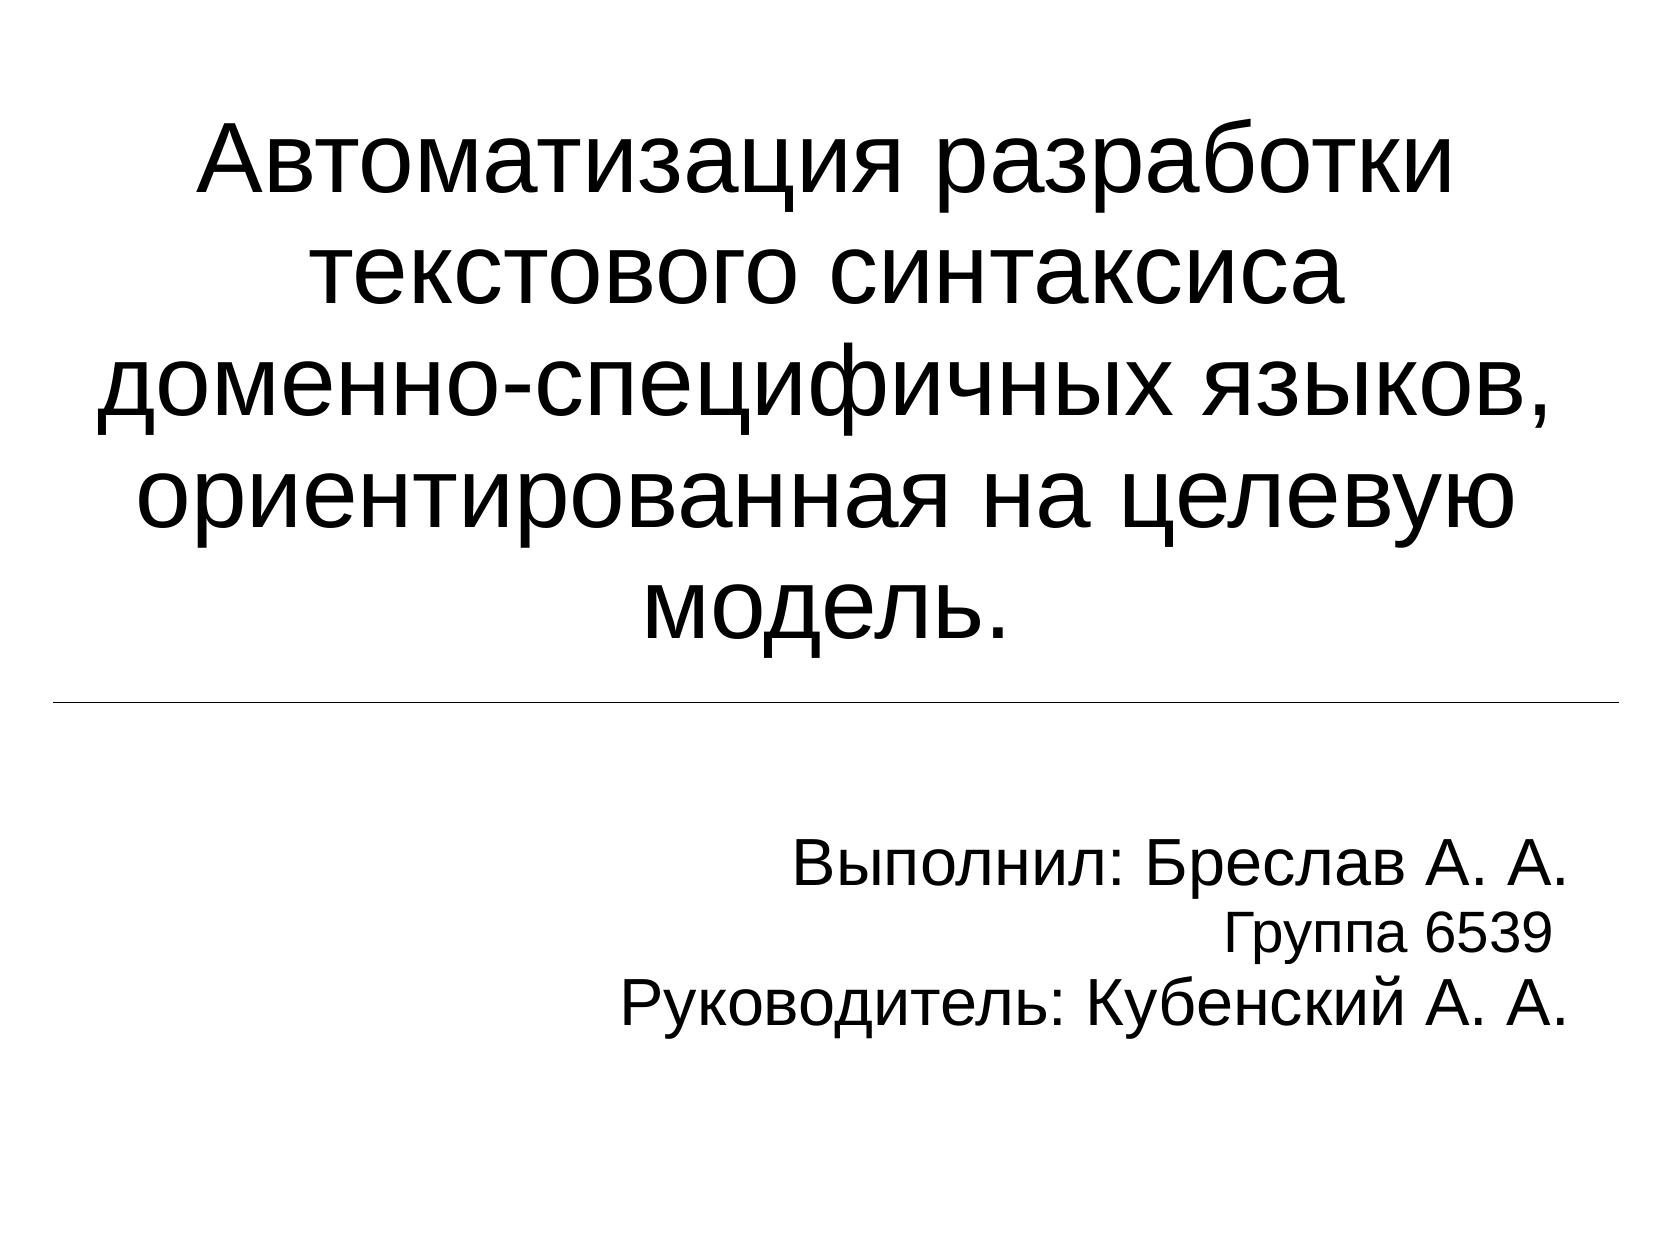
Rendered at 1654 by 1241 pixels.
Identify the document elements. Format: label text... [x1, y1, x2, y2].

subtitle Выполнил: Бреслав А. А. Группа 6539 Руководитель: Кубенский А. А. [82, 703, 1571, 1162]
title Автоматизация разработки текстового синтаксиса доменно-специфичных языков, ориентированная на целевую модель. [82, 70, 1571, 691]
